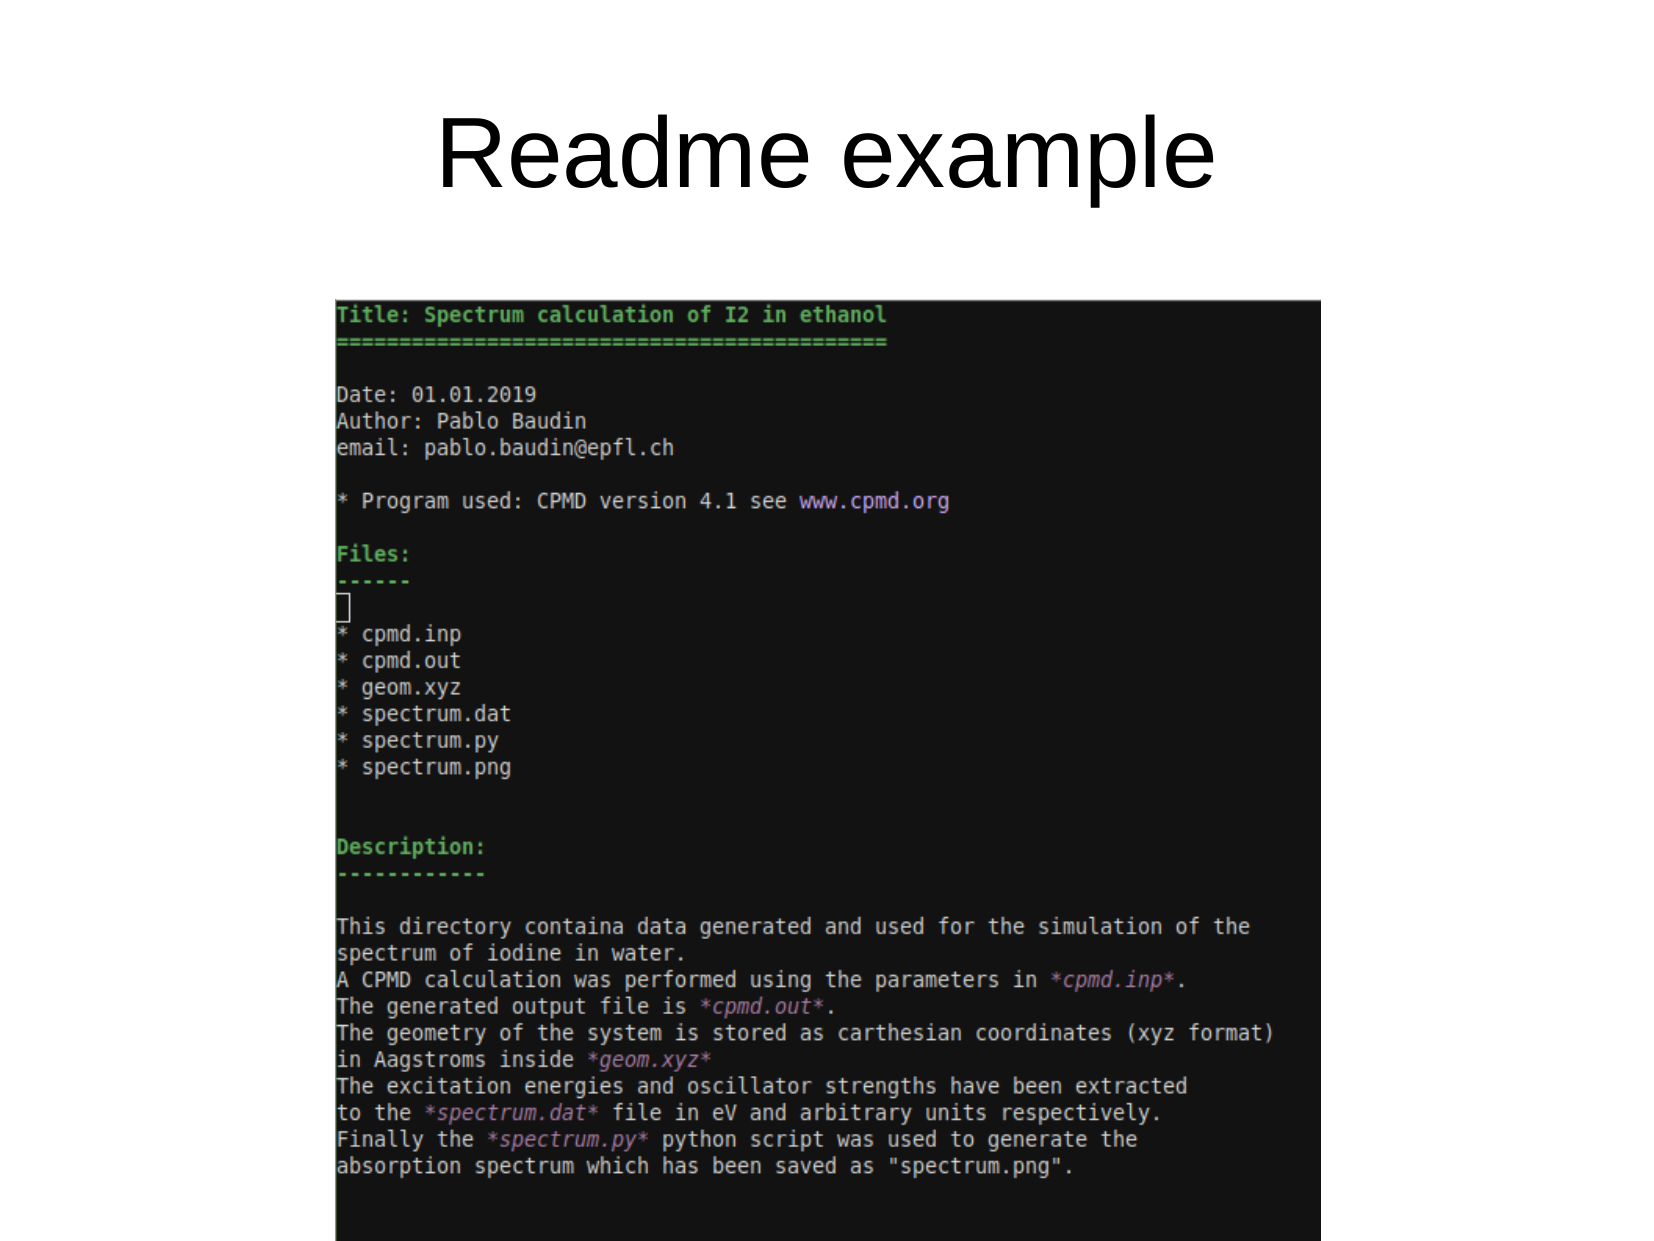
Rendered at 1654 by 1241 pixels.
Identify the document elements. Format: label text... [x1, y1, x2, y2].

picture [335, 299, 1321, 1241]
title Readme example [82, 49, 1571, 257]
